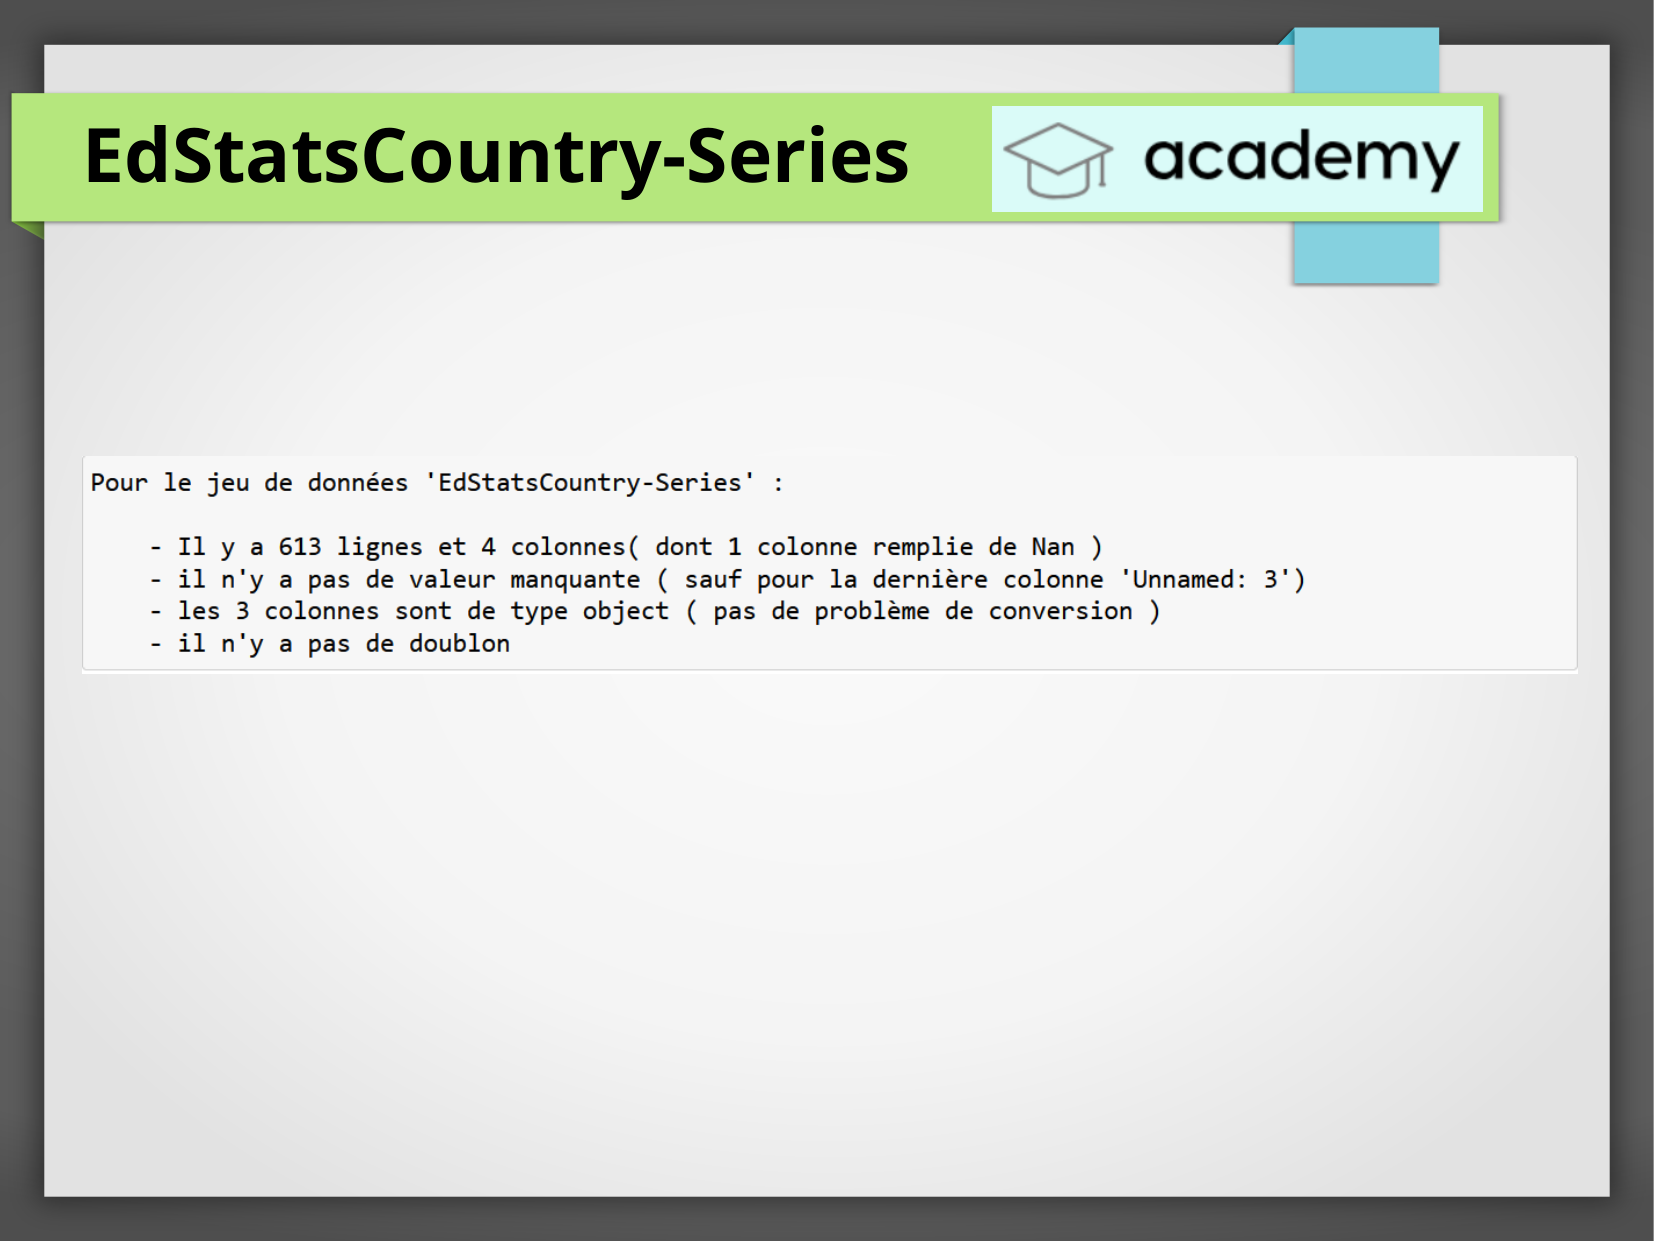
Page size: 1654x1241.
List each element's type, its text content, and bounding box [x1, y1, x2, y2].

title EdStatsCountry-Series [82, 94, 1264, 213]
picture [0, 0, 1654, 1241]
